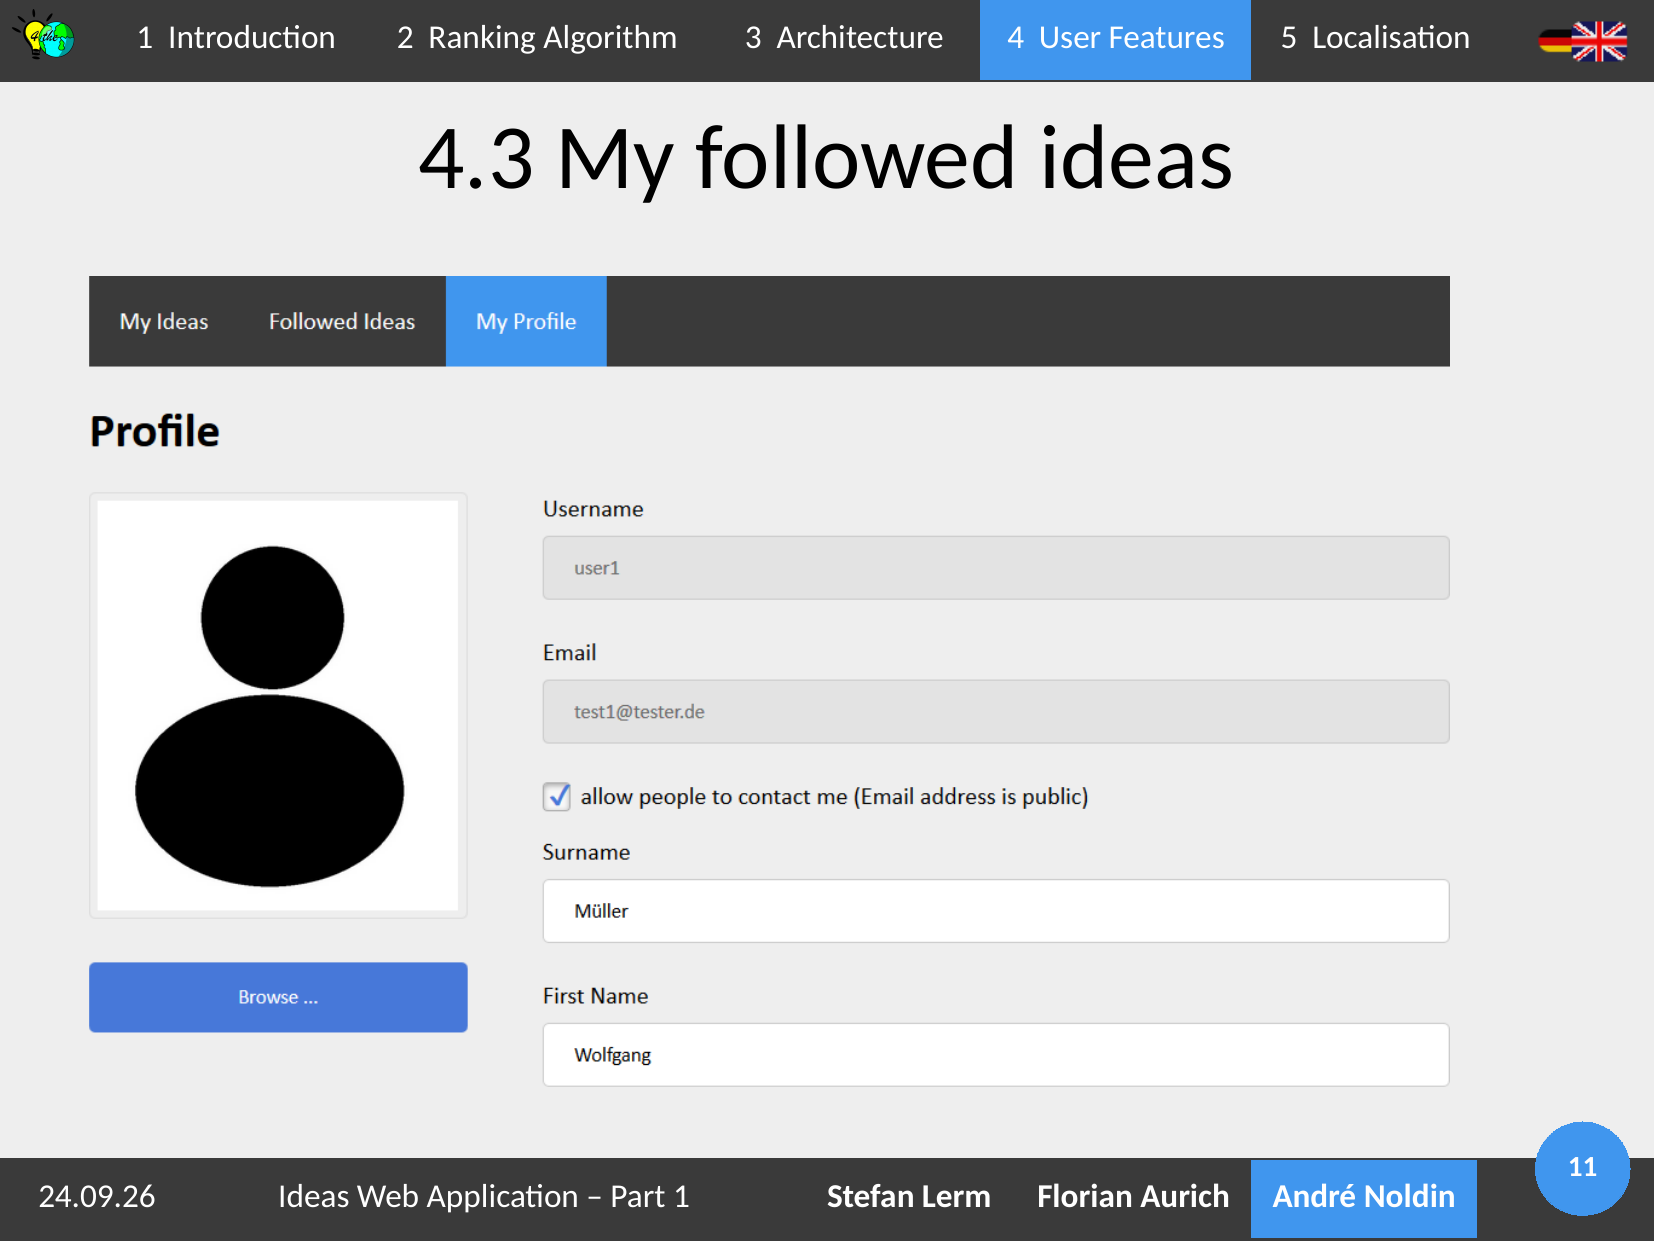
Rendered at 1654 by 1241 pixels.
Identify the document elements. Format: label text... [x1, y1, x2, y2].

text_box 4 User Features [980, 0, 1251, 80]
text_box 3 Architecture [708, 0, 980, 80]
picture [88, 276, 1450, 1093]
text_box Ideas Web Application – Part 1 [242, 1160, 727, 1238]
text_box 1 Introduction [106, 0, 366, 80]
text_box Florian Aurich [1015, 1160, 1251, 1238]
picture [2, 0, 83, 80]
picture [1536, 18, 1629, 64]
text_box André Noldin [1251, 1160, 1477, 1238]
title 4.3 My followed ideas [82, 82, 1571, 249]
text_box 2 Ranking Algorithm [366, 0, 708, 80]
text_box 5 Localisation [1251, 0, 1501, 80]
text_box Stefan Lerm [803, 1160, 1015, 1238]
